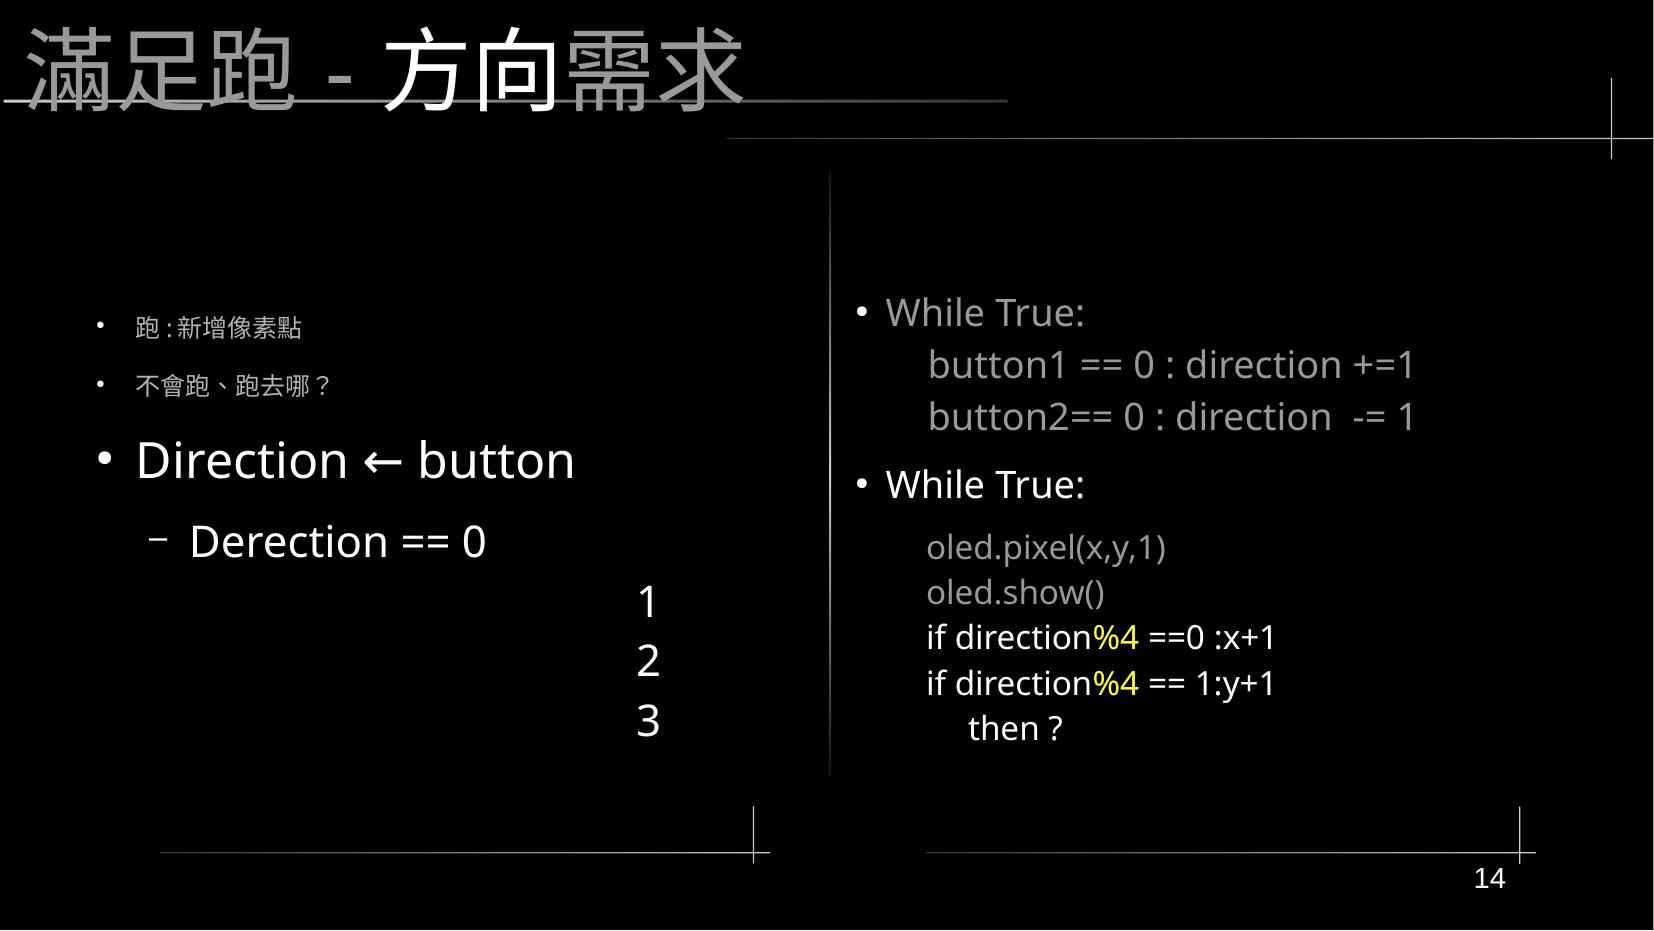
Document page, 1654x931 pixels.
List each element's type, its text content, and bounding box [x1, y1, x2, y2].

list 跑:新增像素點 不會跑、跑去哪？ Direction ← button Derection == 0 1 2 3 [82, 217, 809, 758]
list While True: button1 == 0 : direction +=1 button2== 0 : direction -= 1 While True: oled.pixel(x,y,1) oled.show() if direction%4 ==0 :x+1 if direction%4 == 1:y+1 then ? [845, 217, 1572, 758]
title 滿足跑-方向需求 [23, 9, 1589, 121]
